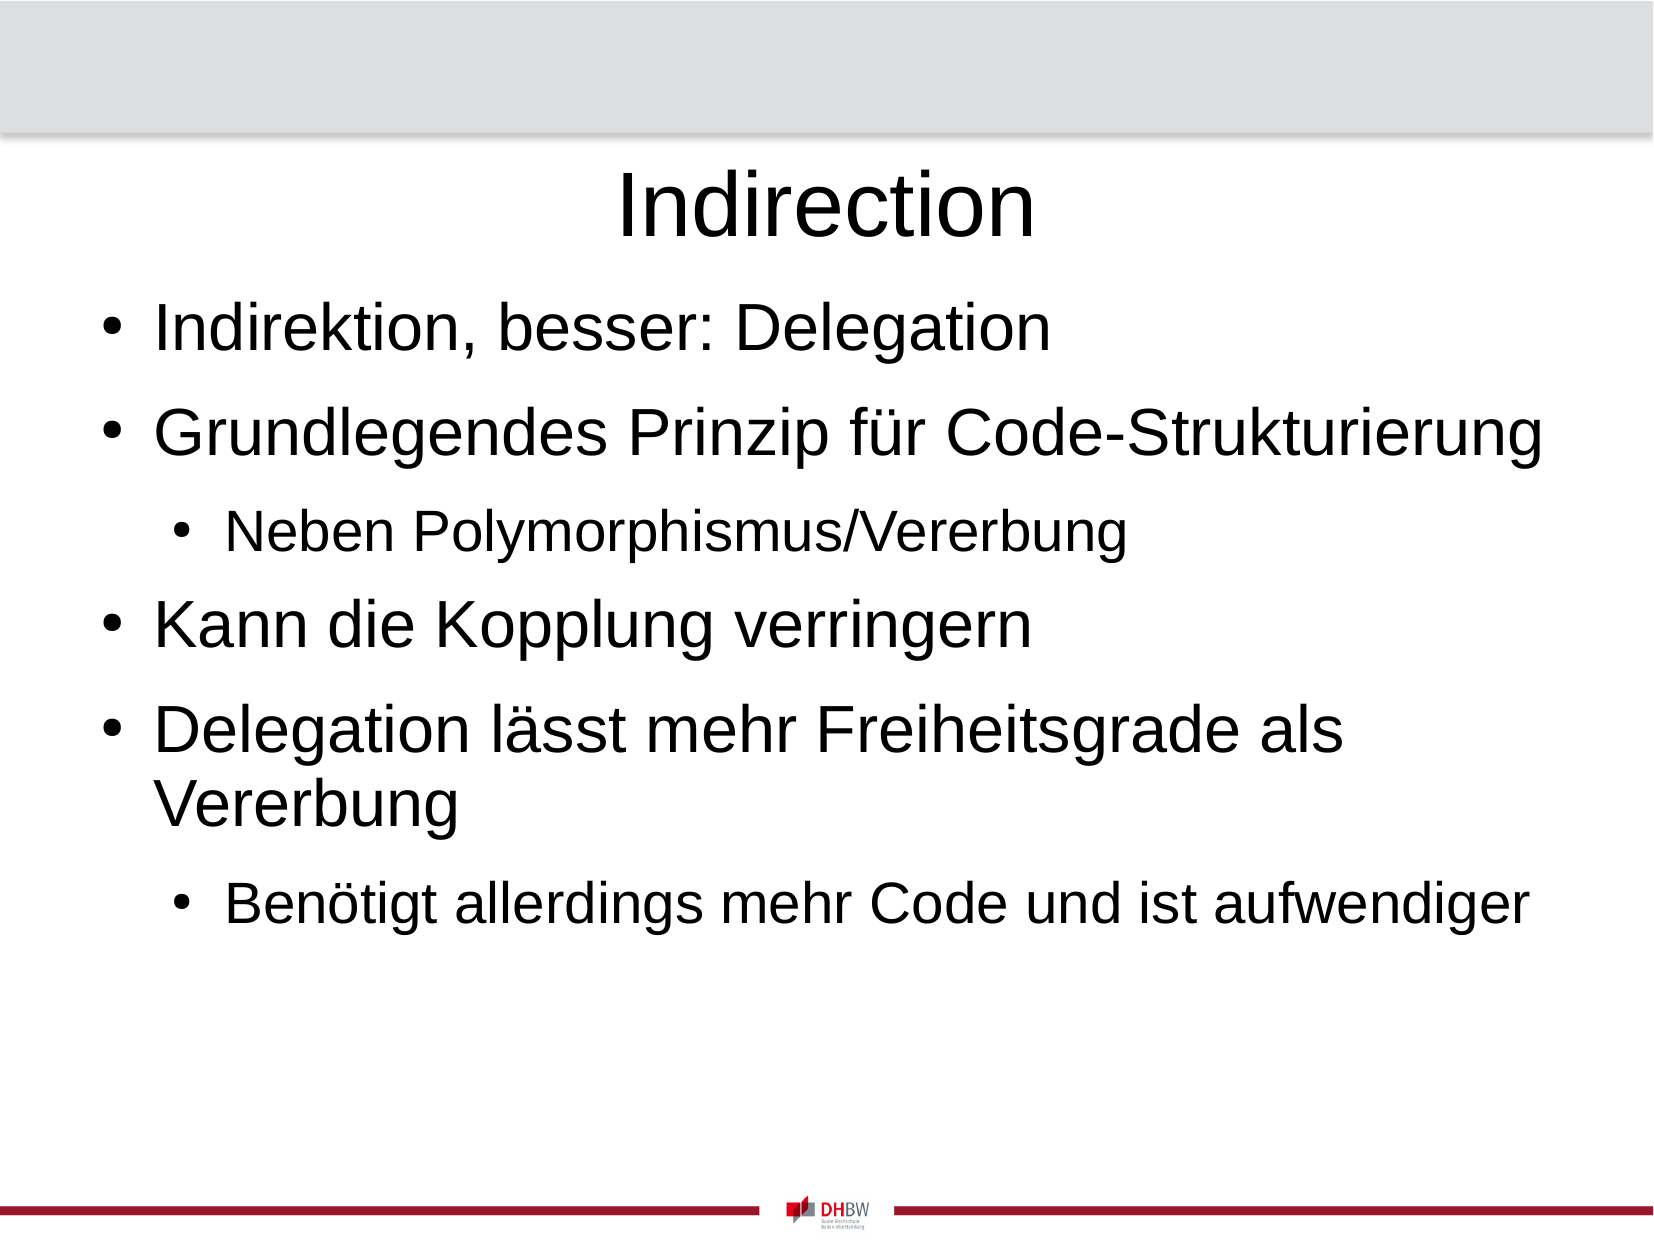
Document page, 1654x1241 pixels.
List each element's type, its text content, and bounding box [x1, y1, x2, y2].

list Indirektion, besser: Delegation Grundlegendes Prinzip für Code-Strukturierung Neben Polymorphismus/Vererbung Kann die Kopplung verringern Delegation lässt mehr Freiheitsgrade als Vererbung Benötigt allerdings mehr Code und ist aufwendiger [82, 290, 1571, 1010]
picture [0, 1, 1654, 1237]
title Indirection [82, 49, 1571, 257]
